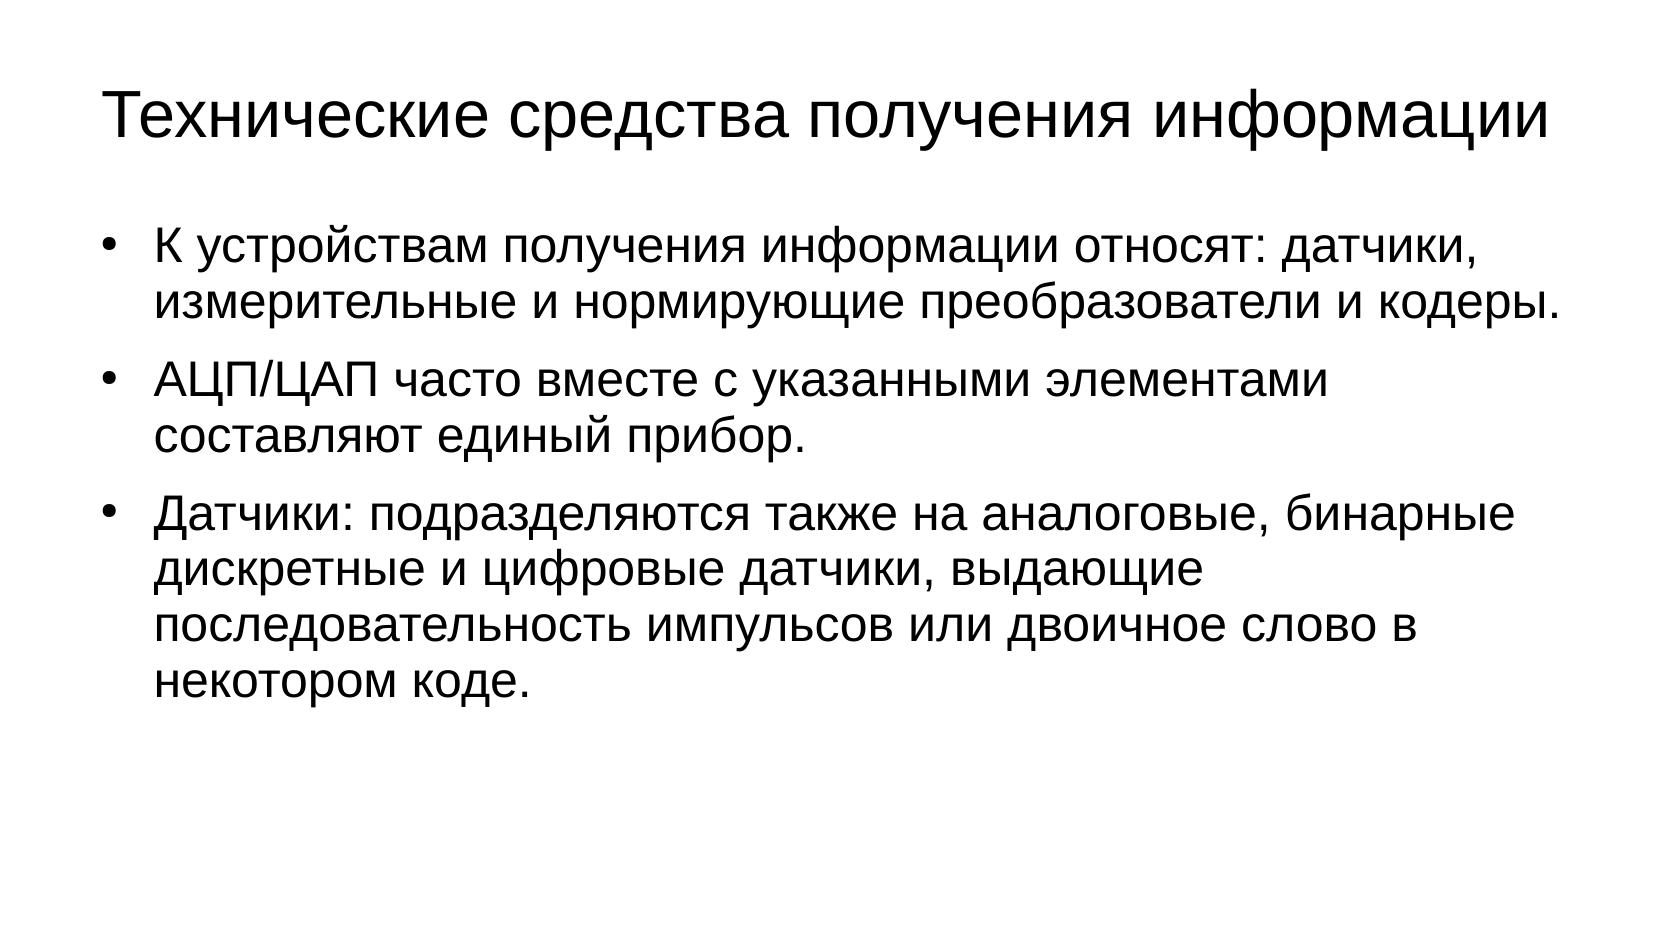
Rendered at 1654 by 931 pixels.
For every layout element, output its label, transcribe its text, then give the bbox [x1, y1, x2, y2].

title Технические средства получения информации [82, 37, 1571, 193]
list К устройствам получения информации относят: датчики, измерительные и нормирующие преобразователи и кодеры. АЦП/ЦАП часто вместе с указанными элементами составляют единый прибор. Датчики: подразделяются также на аналоговые, бинарные дискретные и цифровые датчики, выдающие последовательность импульсов или двоичное слово в некотором коде. [82, 217, 1571, 758]
